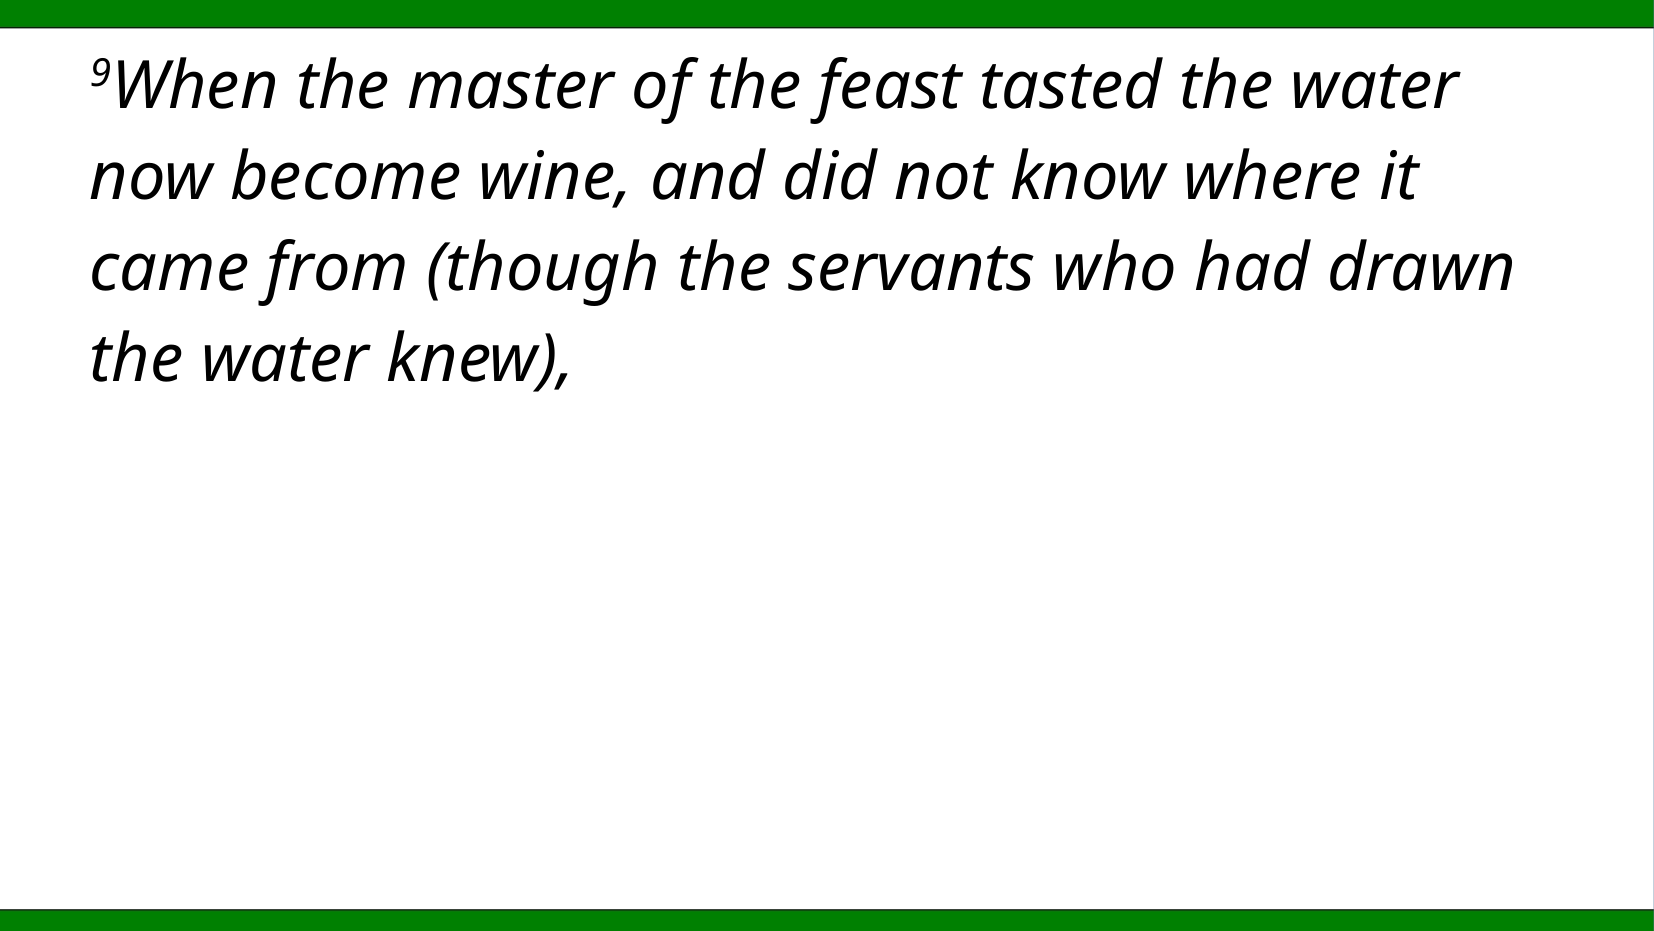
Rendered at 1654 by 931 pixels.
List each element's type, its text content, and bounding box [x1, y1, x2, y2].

picture [0, 0, 1654, 931]
text_box 9When the master of the feast tasted the water now become wine, and did not know where it came from (though the servants who had drawn the water knew), [75, 30, 1576, 578]
